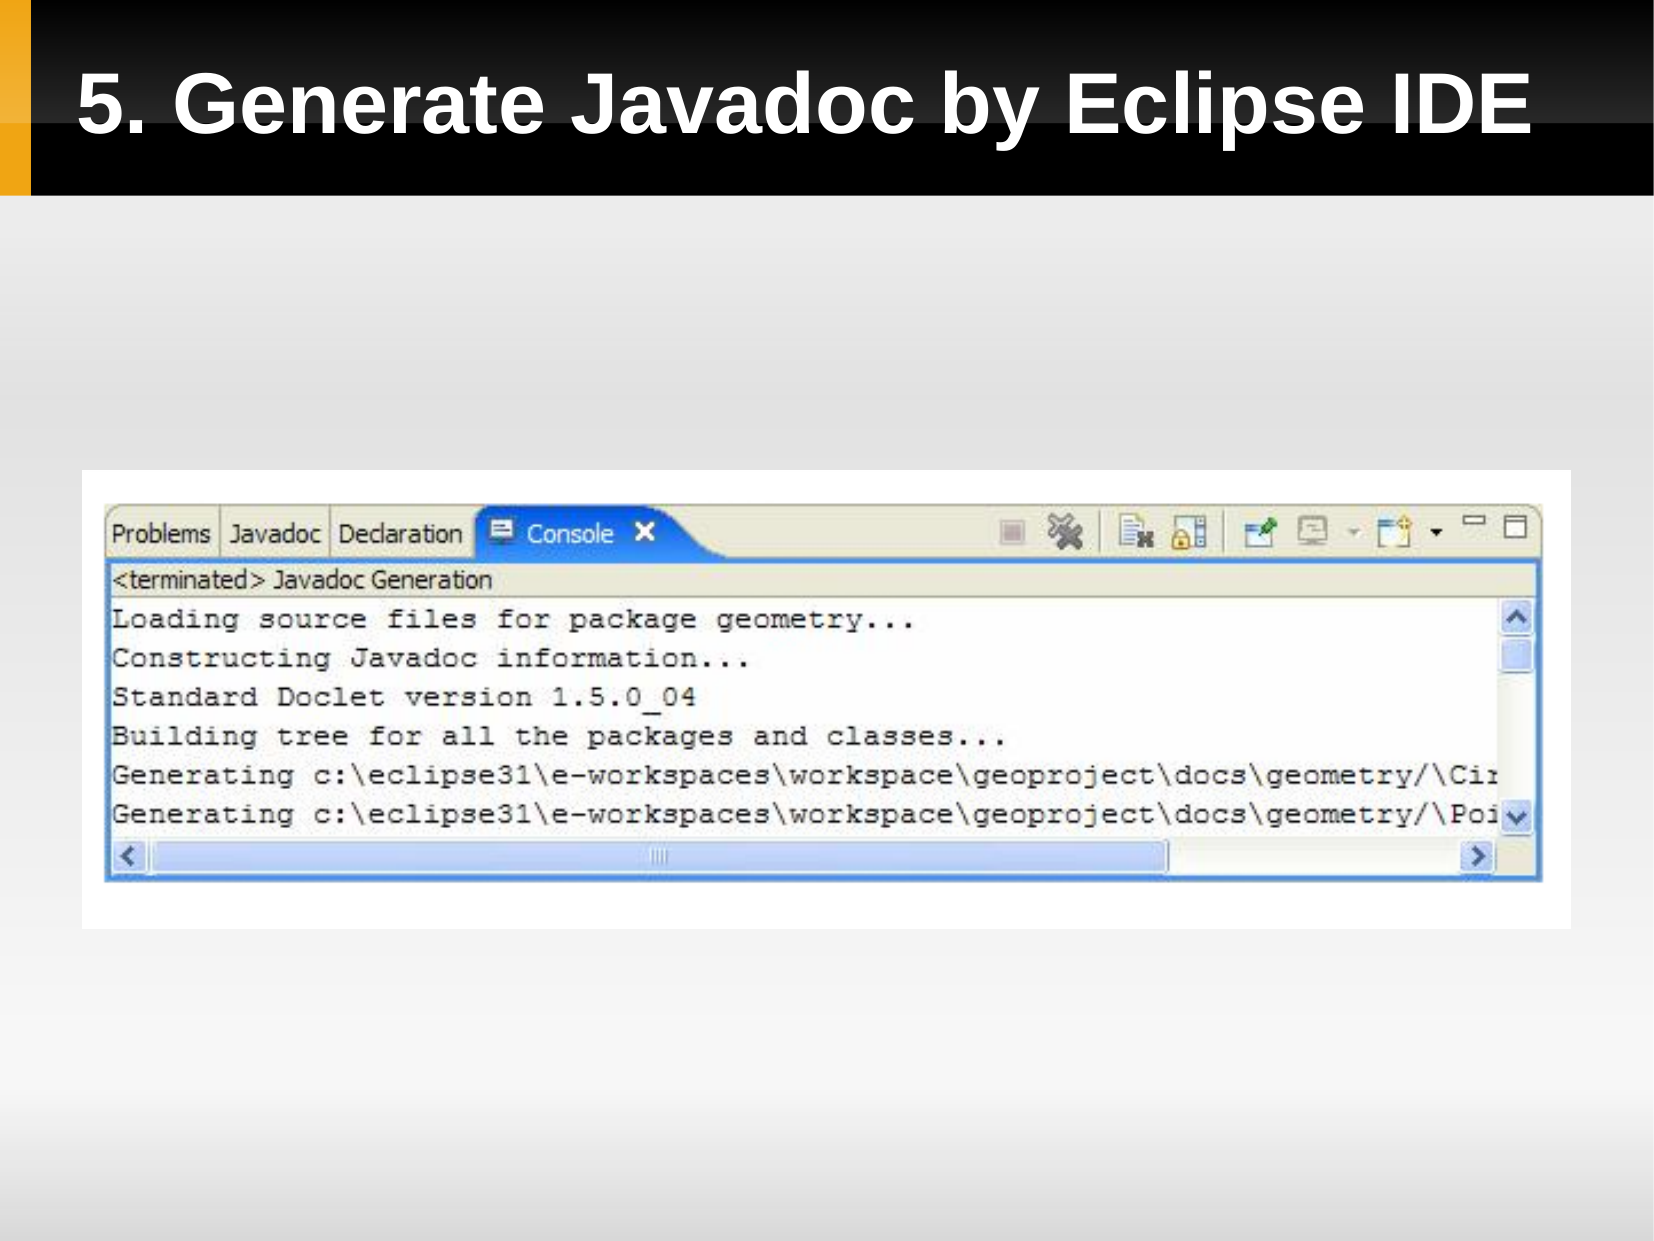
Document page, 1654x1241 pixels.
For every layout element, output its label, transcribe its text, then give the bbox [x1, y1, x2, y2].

title 5. Generate Javadoc by Eclipse IDE [76, 0, 1565, 208]
picture [0, 0, 1654, 1241]
